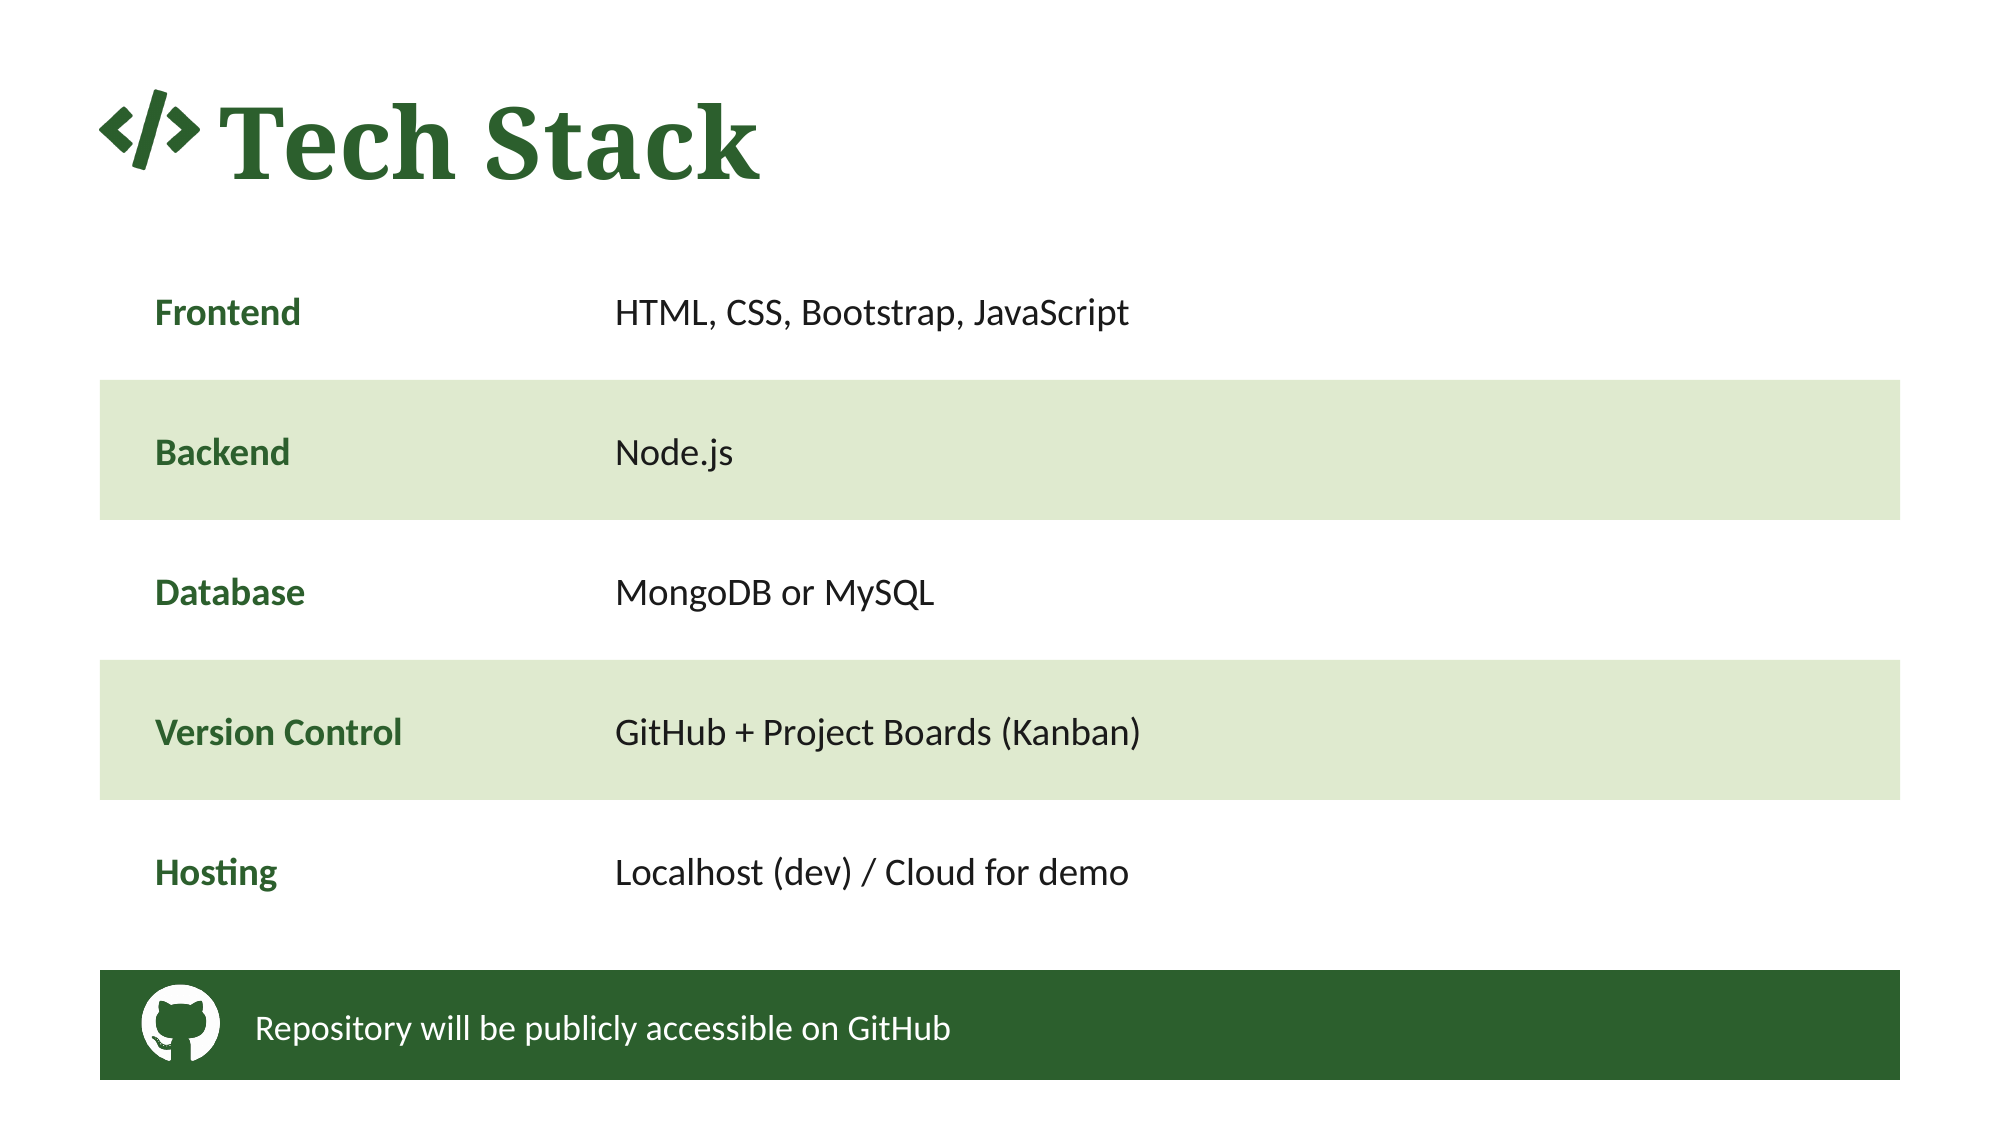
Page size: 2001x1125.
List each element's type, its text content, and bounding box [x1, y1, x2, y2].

text_box Database [140, 550, 600, 630]
text_box GitHub + Project Boards (Kanban) [600, 690, 1860, 770]
text_box Localhost (dev) / Cloud for demo [600, 830, 1860, 910]
text_box Backend [140, 410, 600, 490]
text_box Repository will be publicly accessible on GitHub [240, 986, 1840, 1066]
text_box Frontend [140, 270, 600, 350]
picture [99, 80, 200, 180]
text_box MongoDB or MySQL [600, 550, 1860, 630]
text_box Version Control [140, 690, 600, 770]
text_box HTML, CSS, Bootstrap, JavaScript [600, 270, 1860, 350]
text_box [100, 240, 1900, 940]
text_box Node.js [600, 410, 1860, 490]
text_box Hosting [140, 830, 600, 910]
text_box [100, 970, 1900, 1080]
text_box Tech Stack [220, 80, 1820, 200]
picture [140, 983, 221, 1064]
